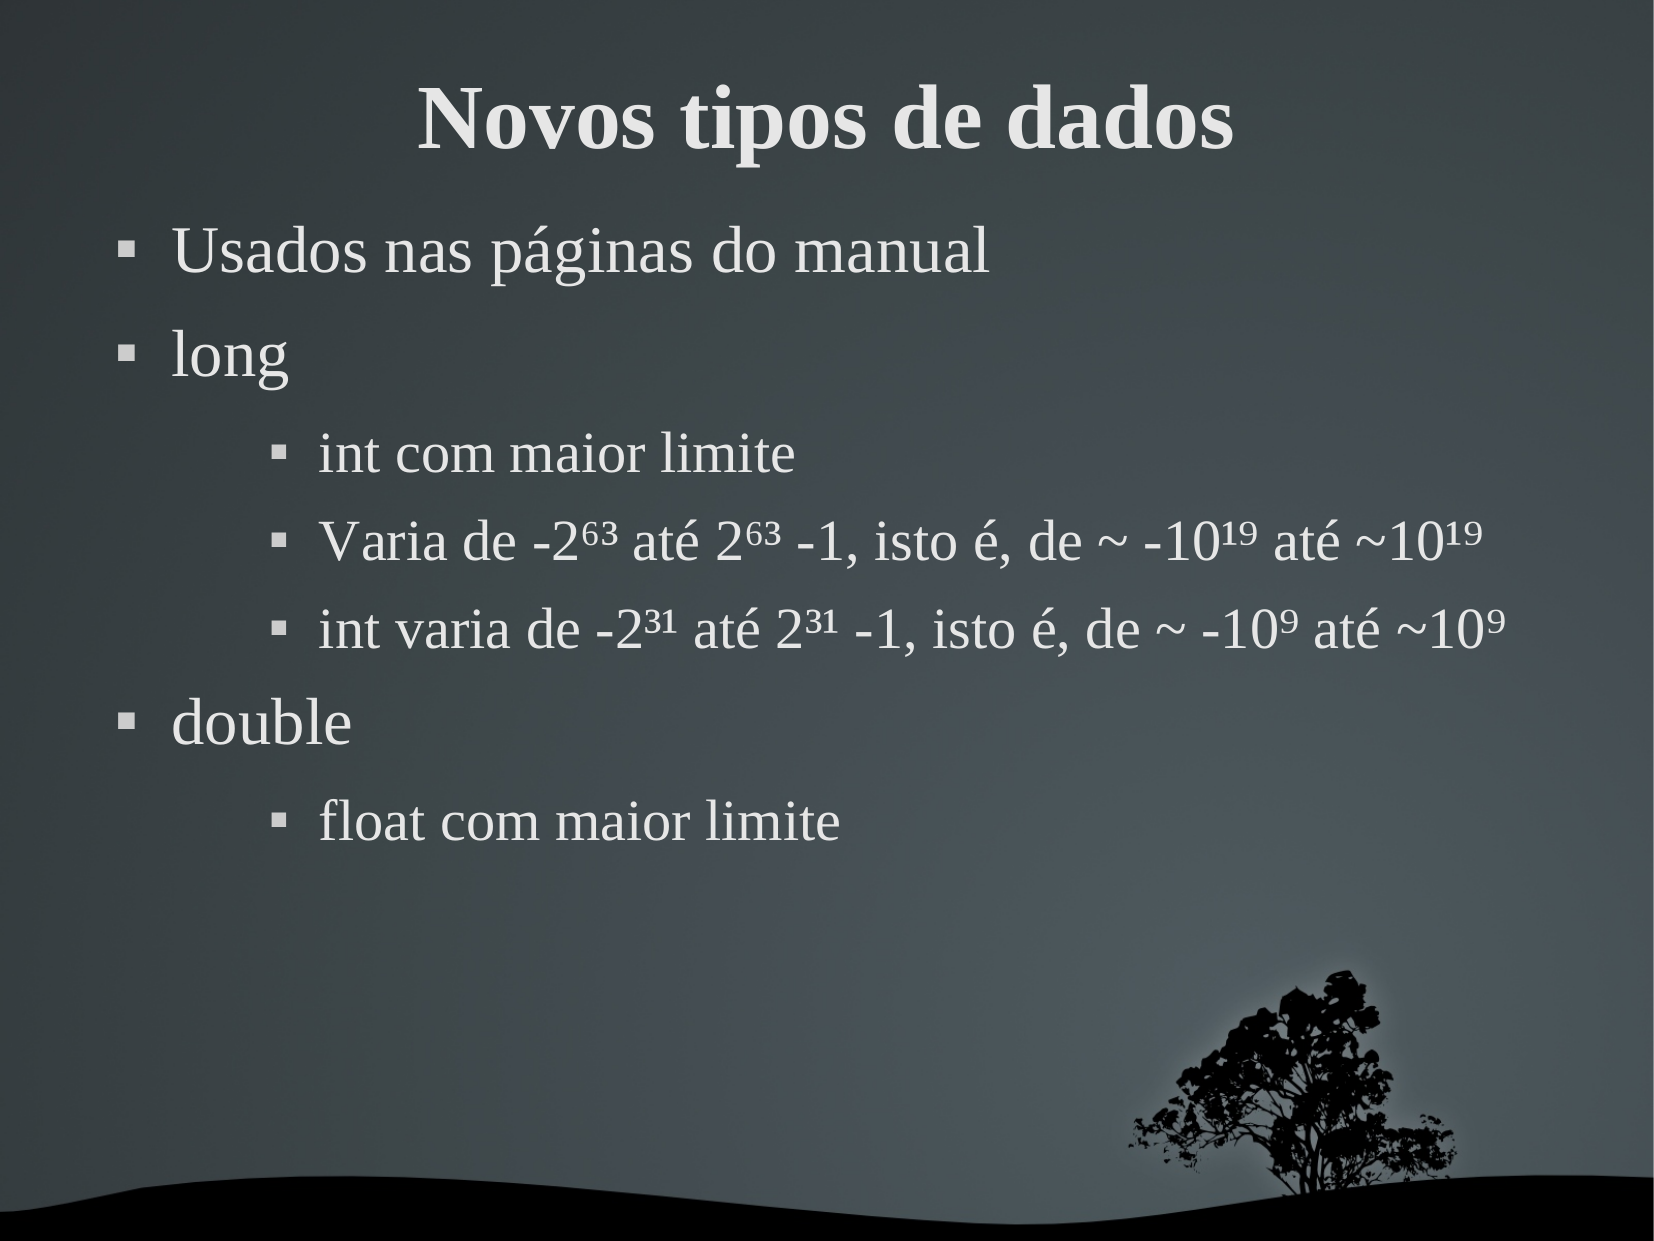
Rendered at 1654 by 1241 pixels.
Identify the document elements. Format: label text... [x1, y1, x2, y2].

title Novos tipos de dados [82, 13, 1571, 213]
list Usados nas páginas do manual long int com maior limite Varia de -2⁶³ até 2⁶³ -1, isto é, de ~ -10¹⁹ até ~10¹⁹ int varia de -2³¹ até 2³¹ -1, isto é, de ~ -10⁹ até ~10⁹ double float com maior limite [82, 213, 1571, 1032]
picture [0, 0, 1654, 1241]
